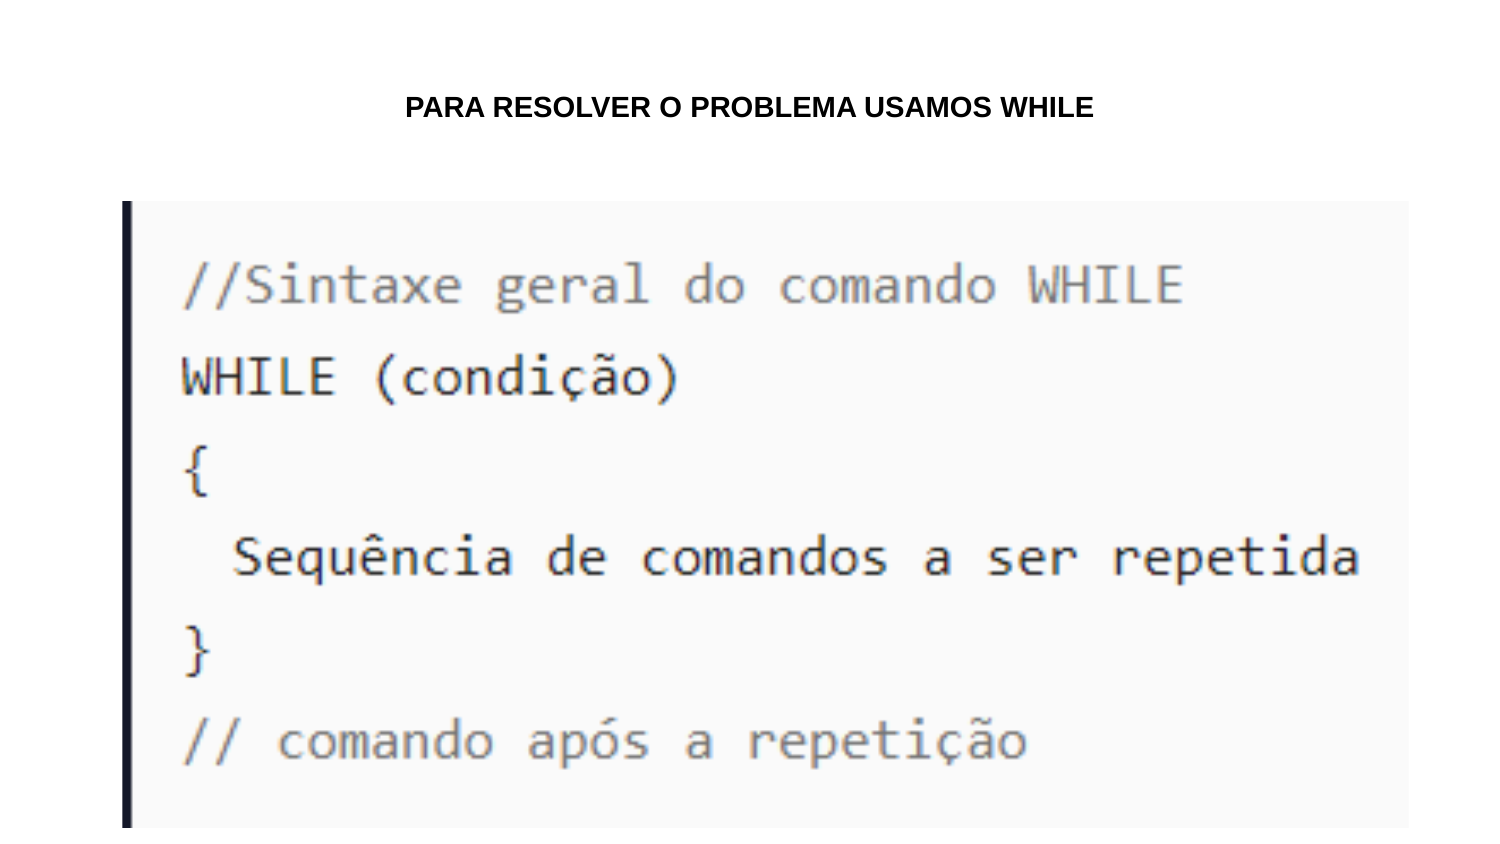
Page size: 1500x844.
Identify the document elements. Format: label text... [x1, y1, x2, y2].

picture [122, 201, 1409, 828]
title PARA RESOLVER O PROBLEMA USAMOS WHILE [51, 72, 1449, 167]
